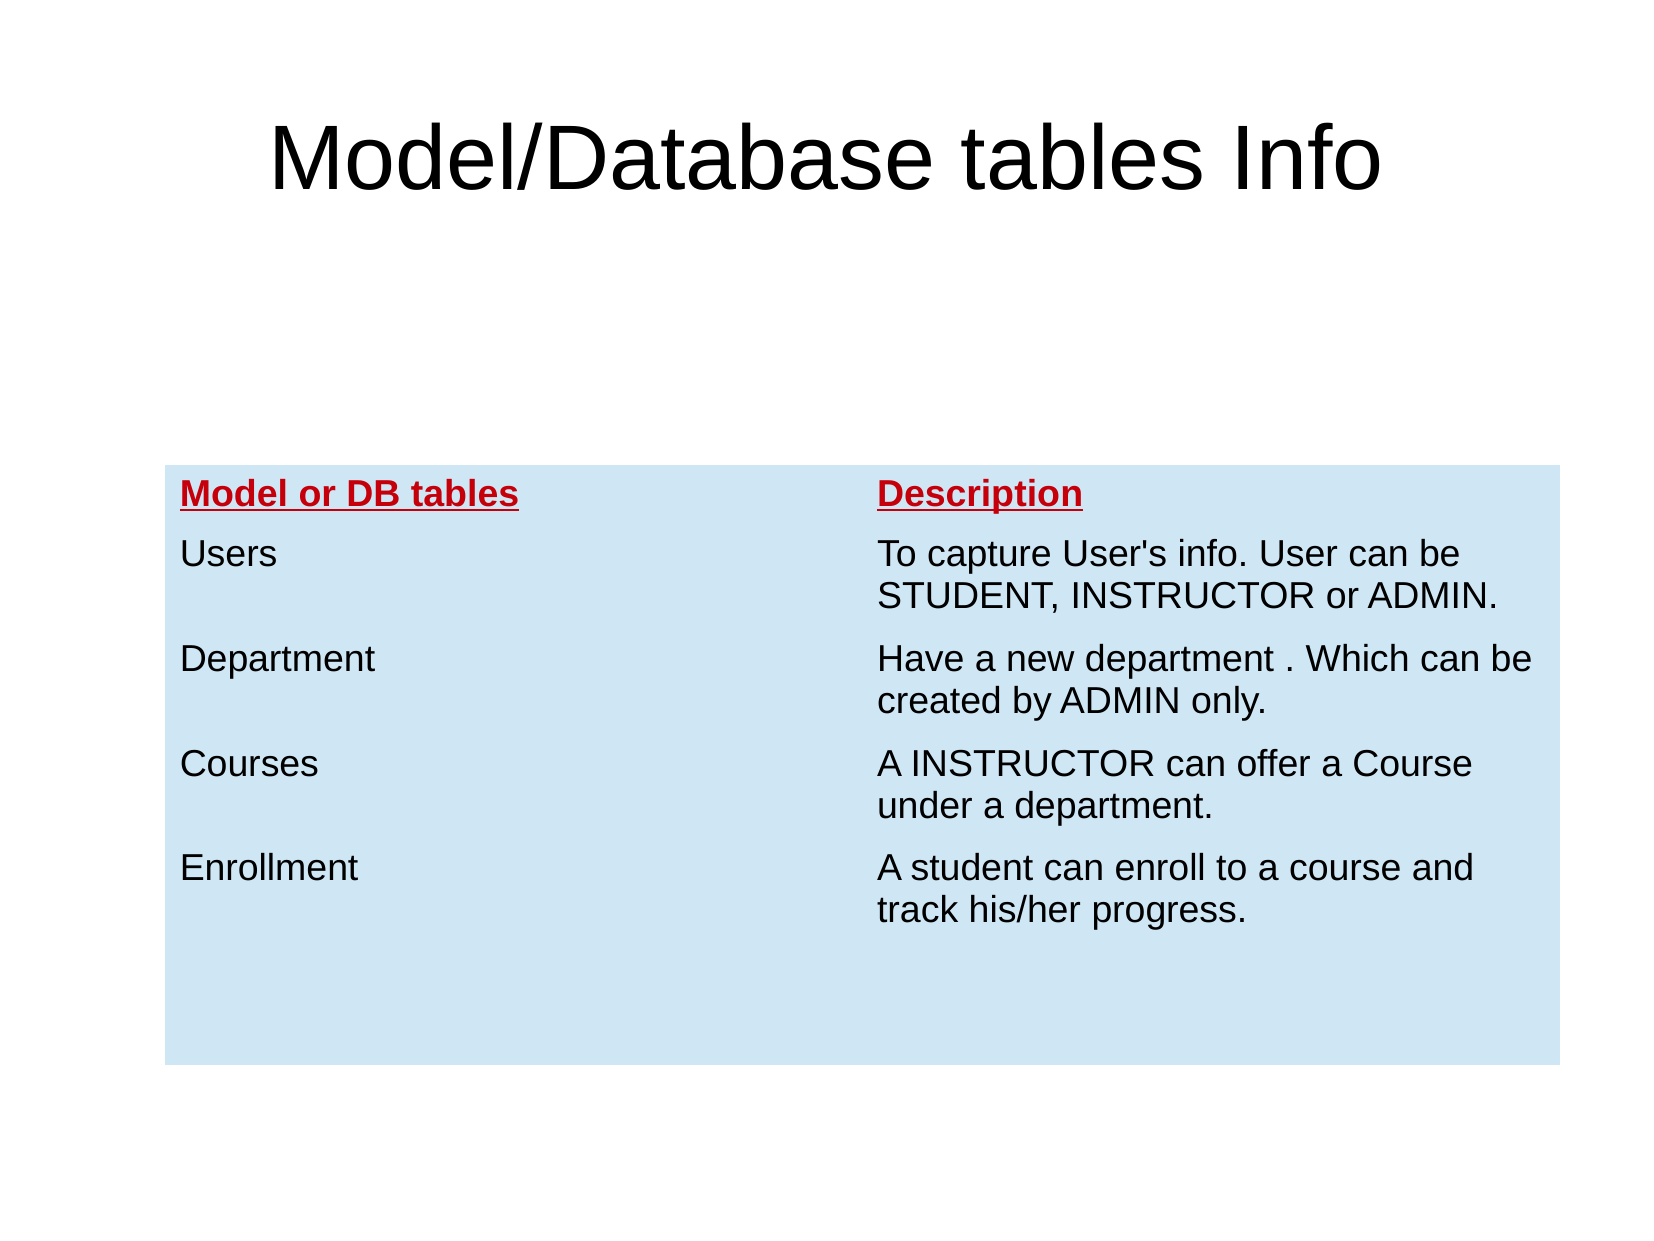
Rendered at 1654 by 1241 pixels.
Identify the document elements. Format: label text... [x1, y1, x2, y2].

table_cell A INSTRUCTOR can offer a Course under a department. [862, 735, 1560, 839]
table_cell Courses [165, 735, 862, 839]
table_cell Users [165, 525, 862, 630]
table_cell To capture User's info. User can be STUDENT, INSTRUCTOR or ADMIN. [862, 525, 1560, 630]
table_cell [862, 1004, 1560, 1065]
table_header Description [862, 465, 1560, 525]
table_cell Department [165, 630, 862, 735]
table_cell Enrollment [165, 839, 862, 944]
table_cell [165, 944, 862, 1004]
table_header Model or DB tables [165, 465, 862, 525]
table_cell [165, 1004, 862, 1065]
table_cell A student can enroll to a course and track his/her progress. [862, 839, 1560, 944]
table_cell Have a new department . Which can be created by ADMIN only. [862, 630, 1560, 735]
table_cell [862, 944, 1560, 1004]
title Model/Database tables Info [82, 49, 1571, 257]
